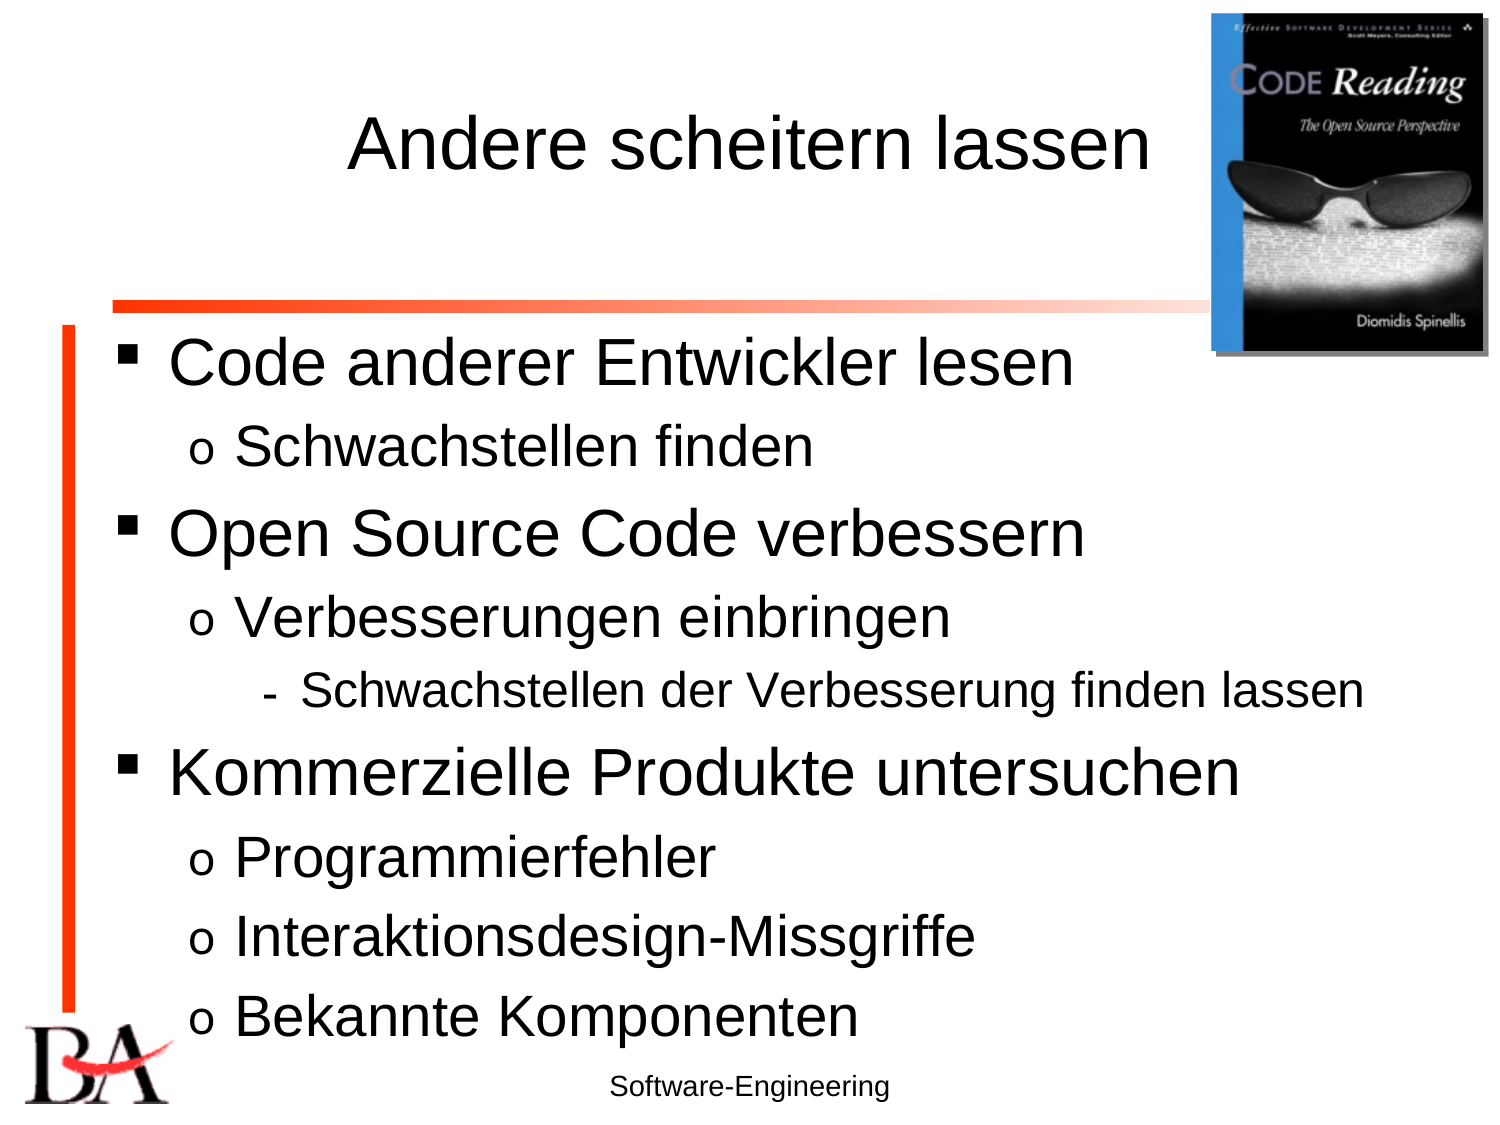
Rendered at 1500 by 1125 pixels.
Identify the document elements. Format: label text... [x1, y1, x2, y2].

list Code anderer Entwickler lesen Schwachstellen finden Open Source Code verbessern Verbesserungen einbringen Schwachstellen der Verbesserung finden lassen Kommerzielle Produkte untersuchen Programmierfehler Interaktionsdesign-Missgriffe Bekannte Komponenten [112, 324, 1388, 1048]
picture [24, 1024, 175, 1104]
title Andere scheitern lassen [112, 28, 1210, 259]
picture [1210, 12, 1483, 351]
